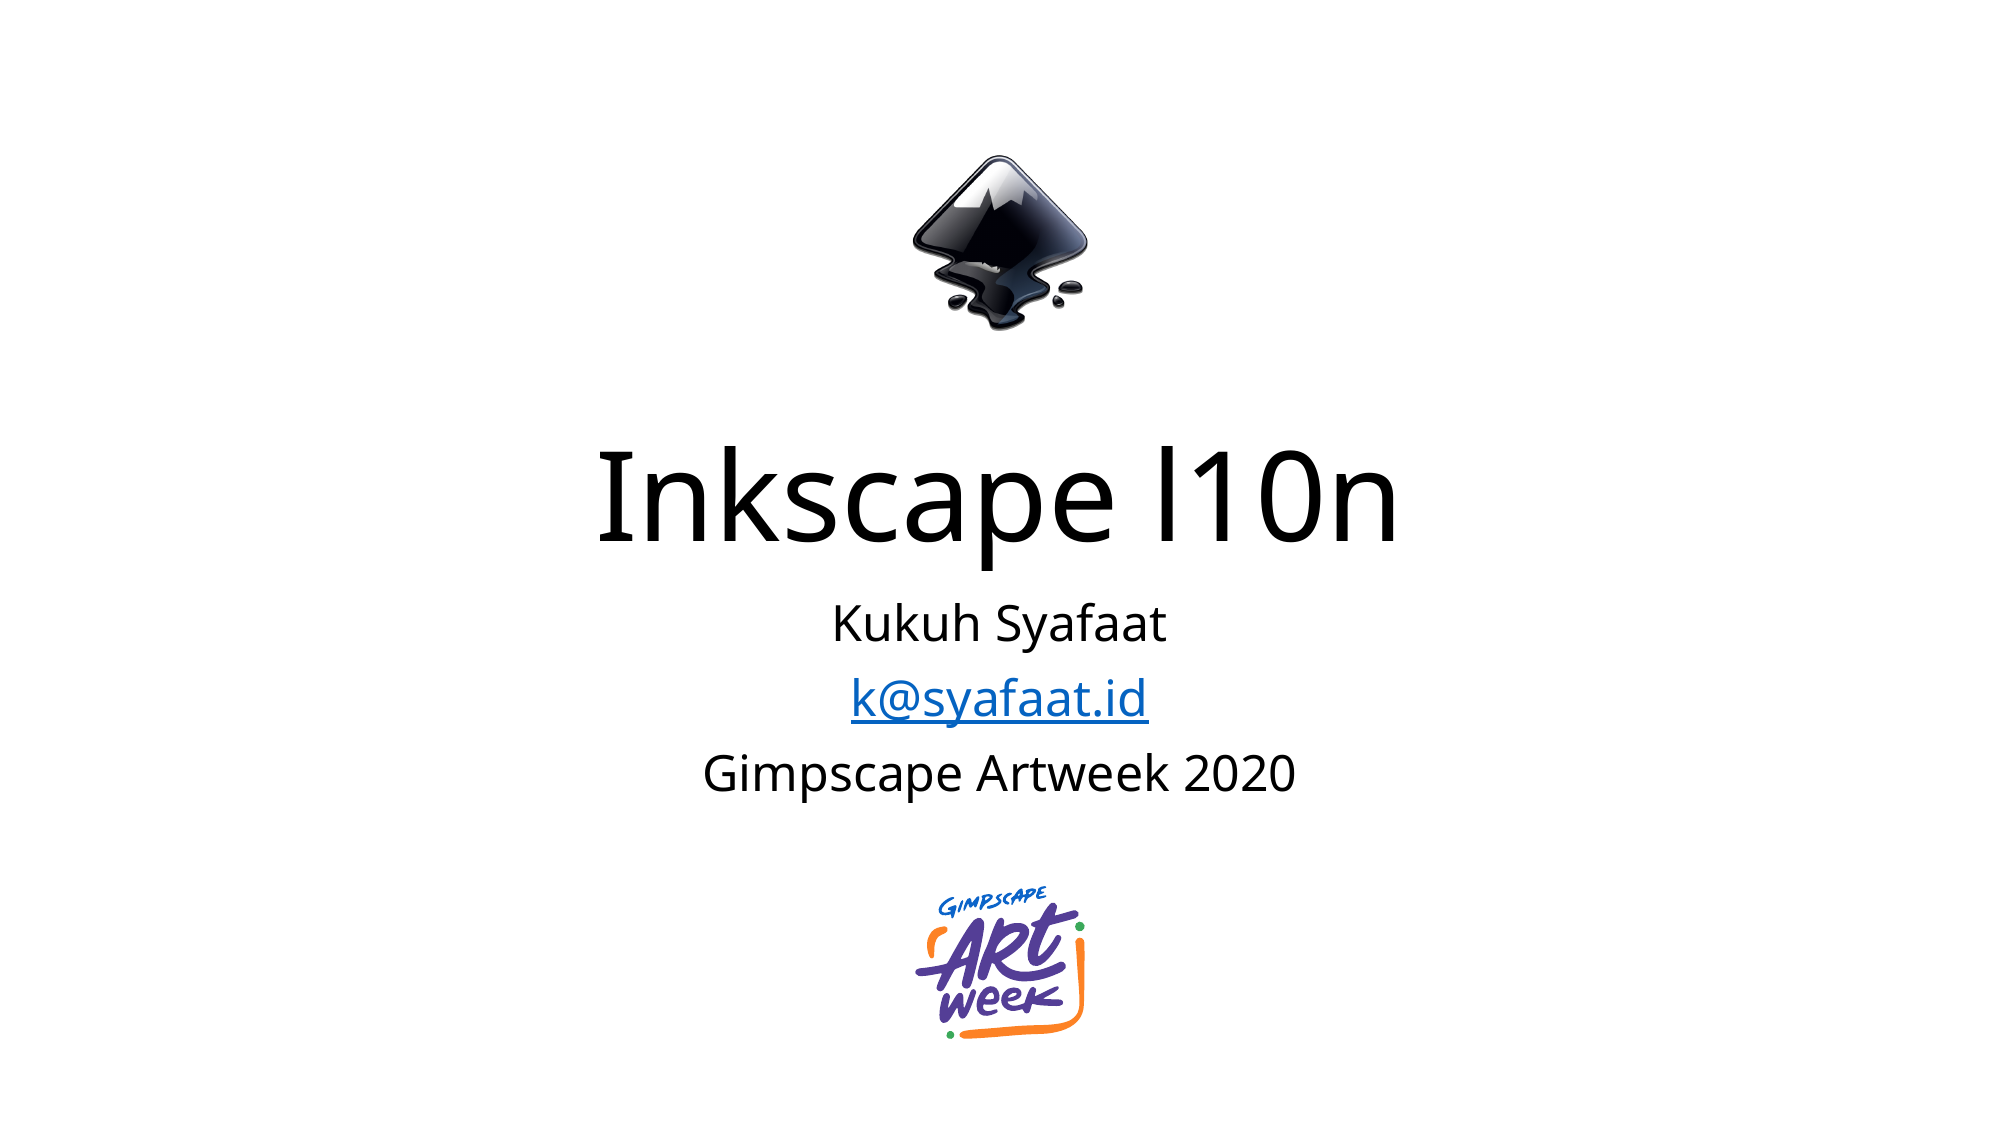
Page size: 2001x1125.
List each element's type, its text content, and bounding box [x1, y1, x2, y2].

text_box Kukuh Syafaat k@syafaat.id Gimpscape Artweek 2020 [249, 590, 1750, 863]
picture [900, 144, 1100, 345]
text_box Inkscape l10n [249, 184, 1750, 576]
picture [911, 874, 1089, 1052]
